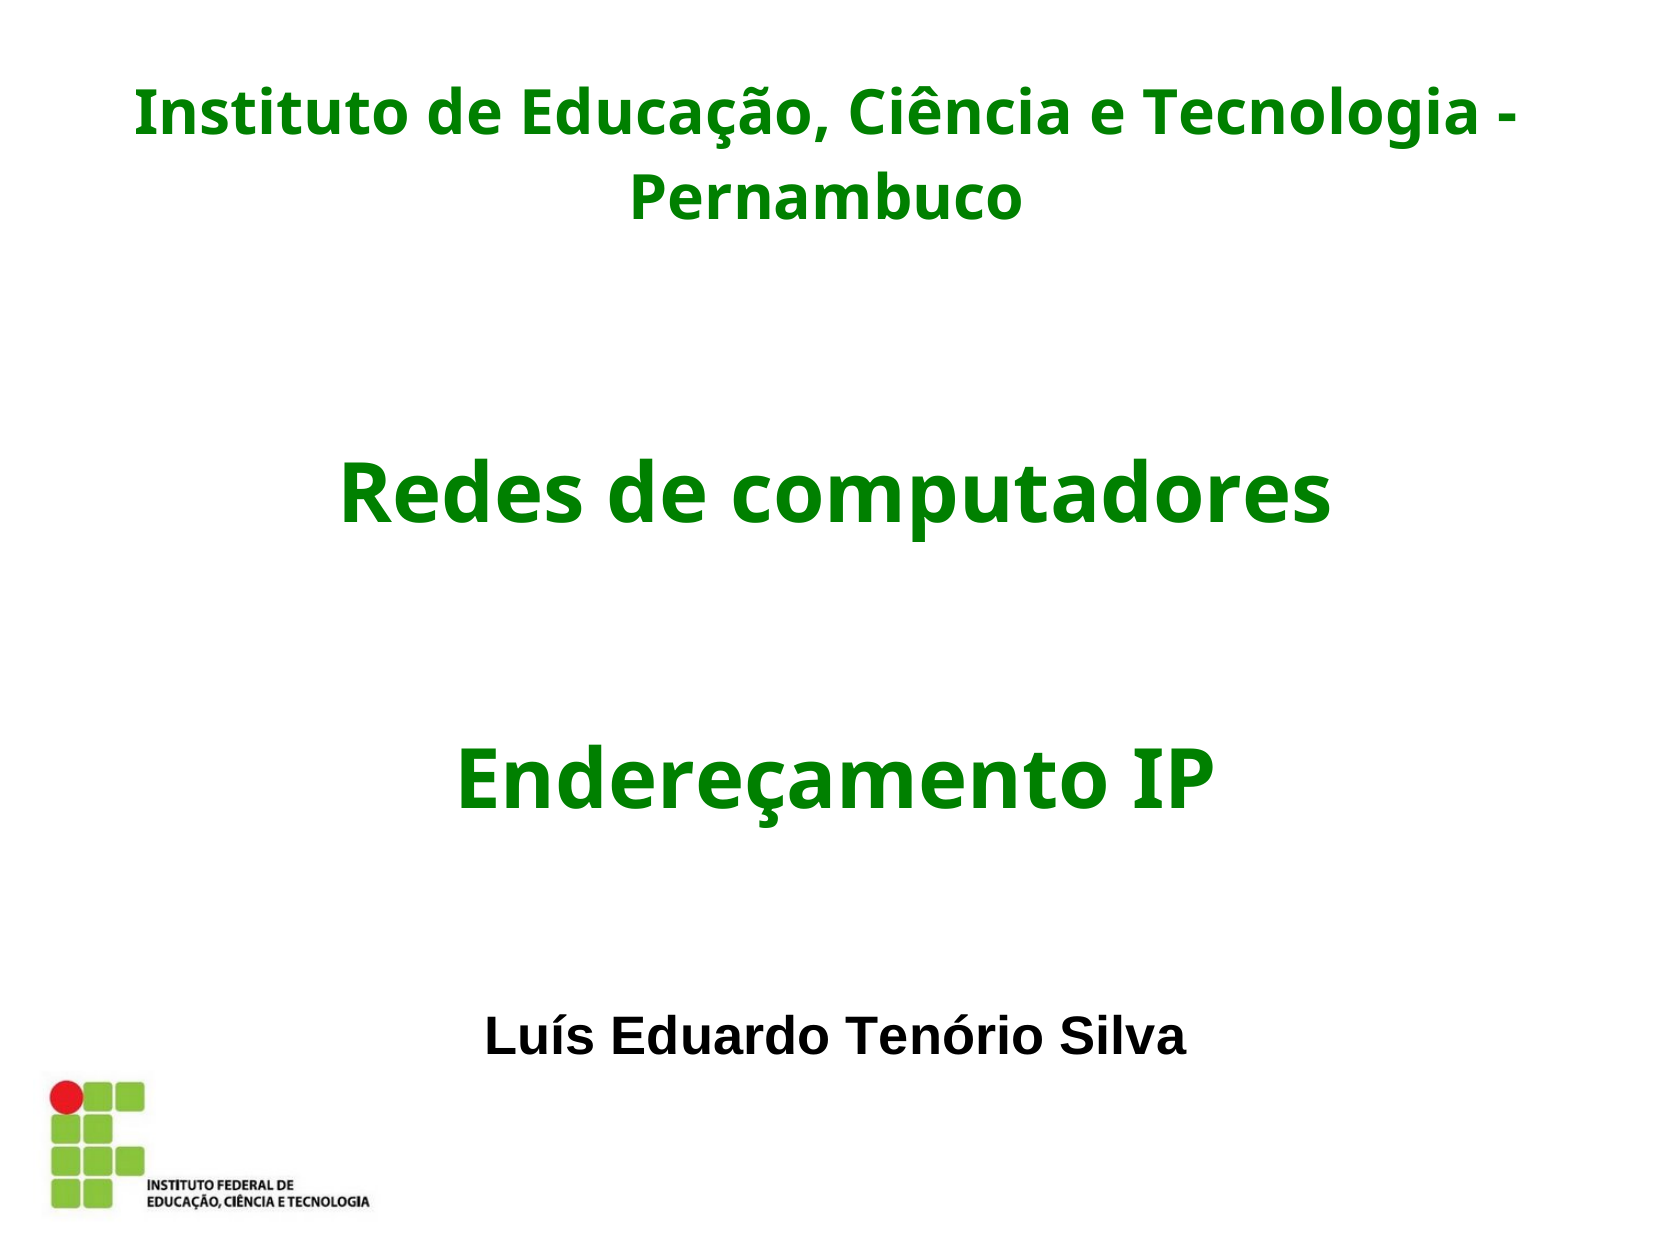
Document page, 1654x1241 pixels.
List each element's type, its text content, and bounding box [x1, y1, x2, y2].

list Redes de computadores Endereçamento IP Luís Eduardo Tenório Silva [82, 290, 1571, 1154]
title Instituto de Educação, Ciência e Tecnologia - Pernambuco [82, 49, 1571, 257]
picture [33, 1062, 384, 1230]
